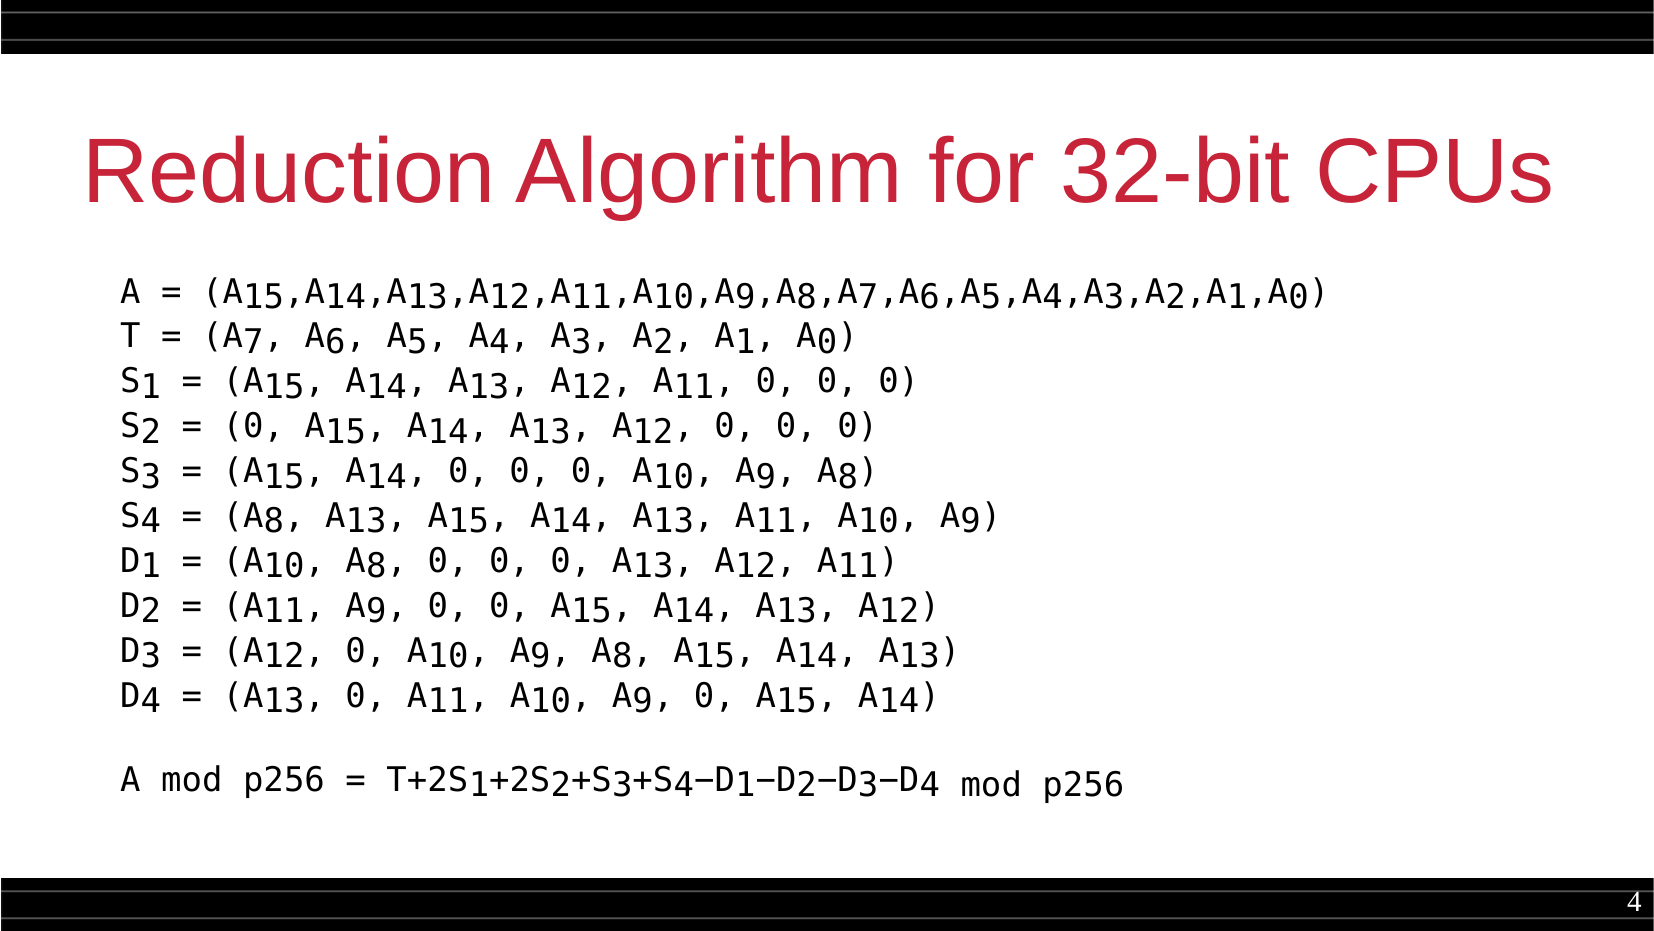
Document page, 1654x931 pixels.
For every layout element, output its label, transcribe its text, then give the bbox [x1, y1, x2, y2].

list A = (A15,A14,A13,A12,A11,A10,A9,A8,A7,A6,A5,A4,A3,A2,A1,A0) T = (A7, A6, A5, A4, A3, A2, A1, A0) S1 = (A15, A14, A13, A12, A11, 0, 0, 0) S2 = (0, A15, A14, A13, A12, 0, 0, 0) S3 = (A15, A14, 0, 0, 0, A10, A9, A8) S4 = (A8, A13, A15, A14, A13, A11, A10, A9) D1 = (A10, A8, 0, 0, 0, A13, A12, A11) D2 = (A11, A9, 0, 0, A15, A14, A13, A12) D3 = (A12, 0, A10, A9, A8, A15, A14, A13) D4 = (A13, 0, A11, A10, A9, 0, A15, A14) A mod p256 = T+2S1+2S2+S3+S4−D1−D2−D3−D4 mod p256 [82, 271, 1636, 856]
picture [1, 0, 1654, 54]
picture [1, 878, 1654, 931]
title Reduction Algorithm for 32-bit CPUs [82, 92, 1571, 249]
